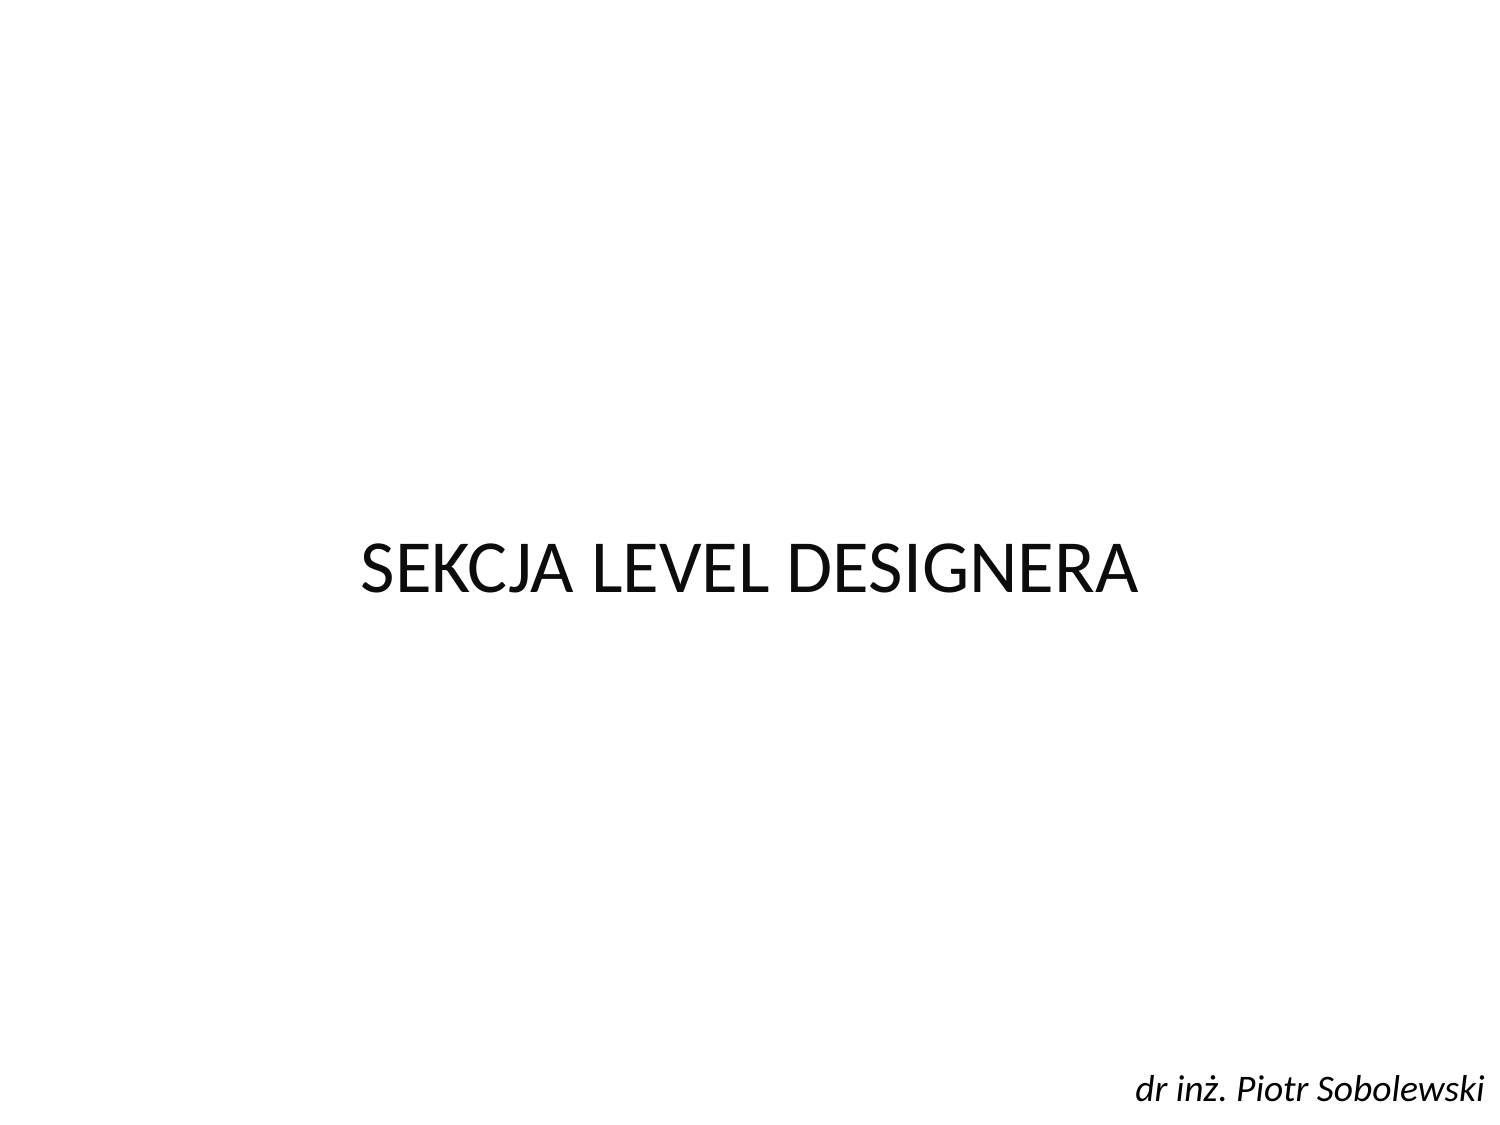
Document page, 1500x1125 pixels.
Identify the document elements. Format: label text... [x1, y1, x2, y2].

text_box dr inż. Piotr Sobolewski [823, 1049, 1500, 1125]
title SEKCJA LEVEL DESIGNERA [75, 468, 1425, 657]
